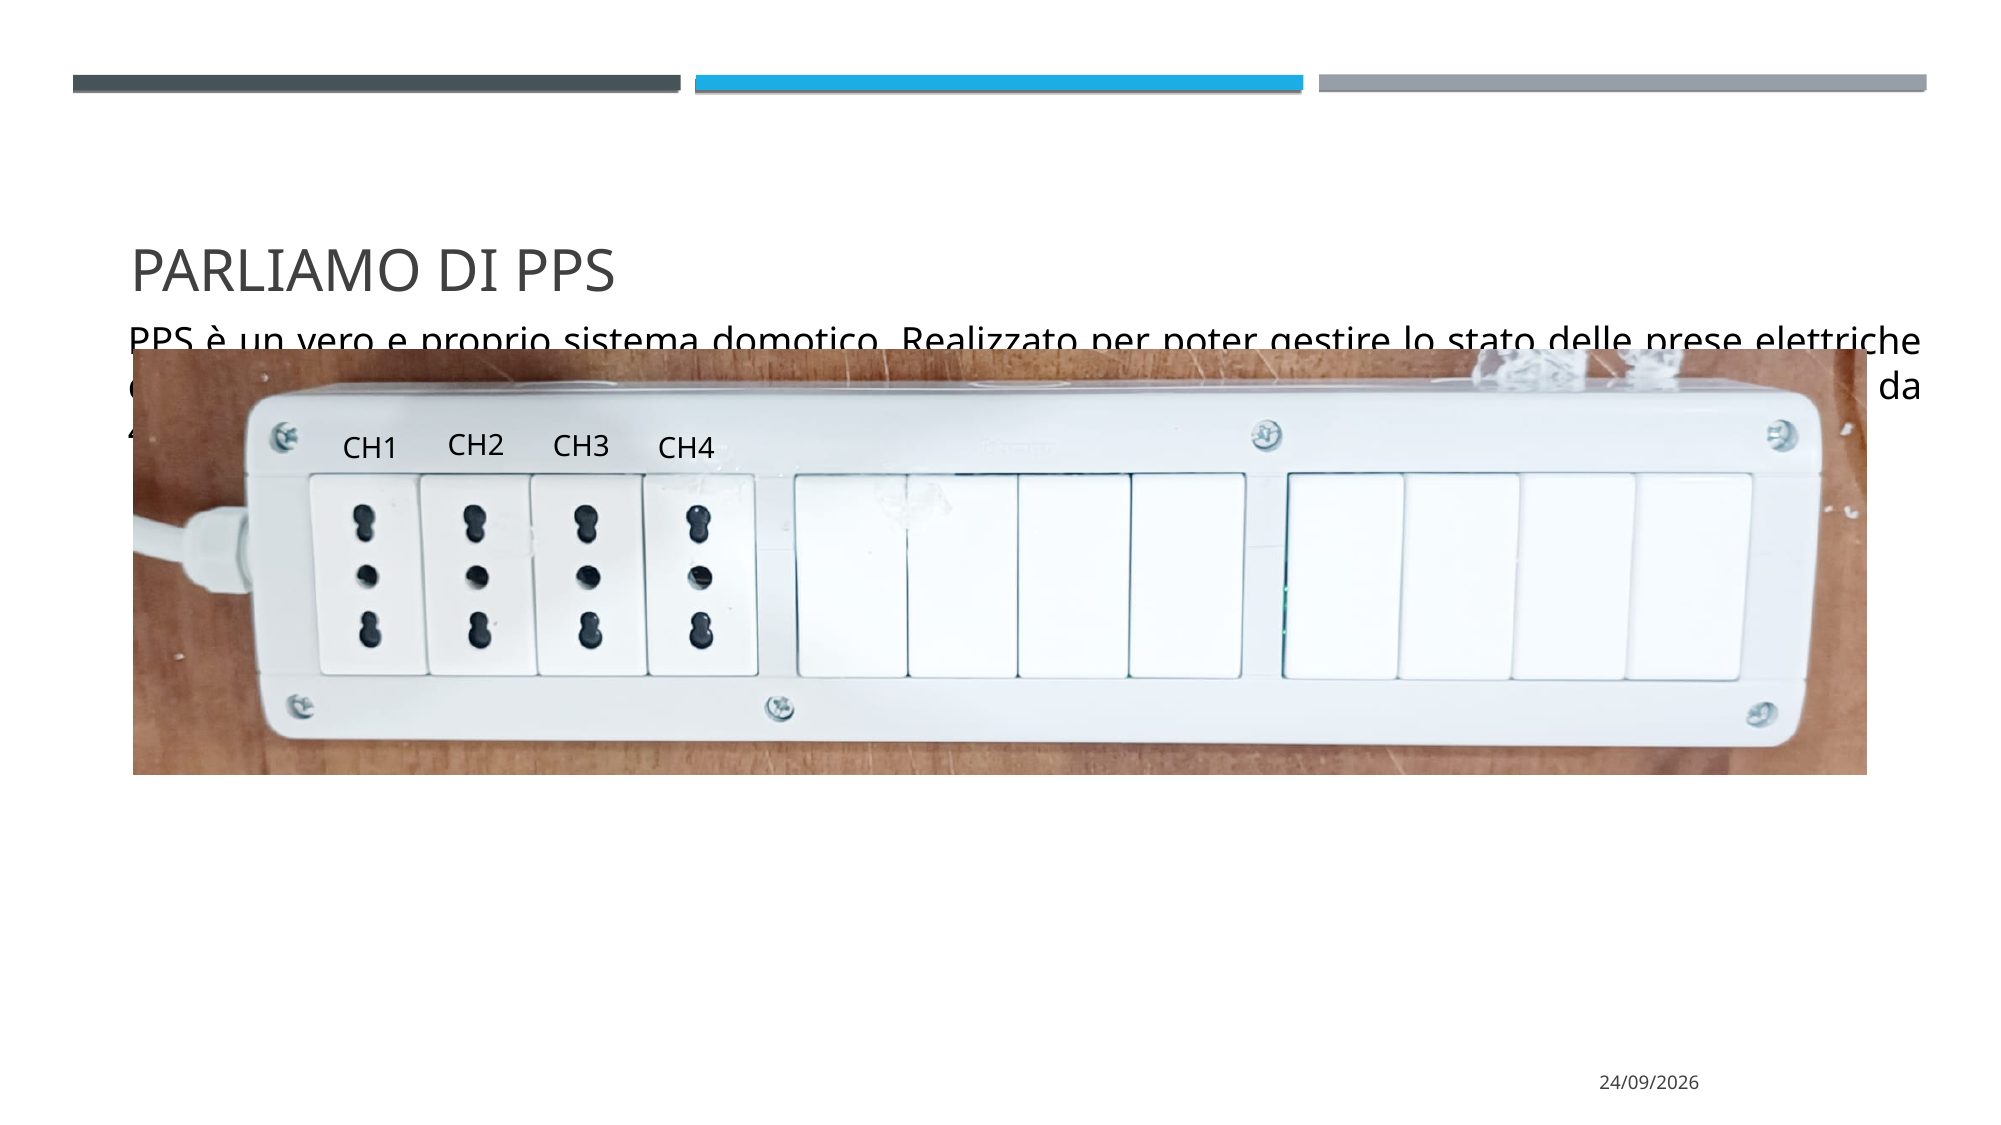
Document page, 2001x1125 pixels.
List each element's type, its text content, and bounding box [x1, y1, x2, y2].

text_box CH1 [327, 421, 422, 472]
text_box CH2 [432, 419, 527, 469]
text_box PPS è un vero e proprio sistema domotico. Realizzato per poter gestire lo stato delle prese elettriche da un dispositivo come uno smartphone o un computer. PPS è una multipresa elettrica, composta da 4 prese elettriche con controllo da remoto sullo stato di ogni presa. [113, 310, 1939, 460]
text_box CH3 [538, 419, 632, 470]
slide_number 14/01/2024 [1247, 1053, 1715, 1114]
text_box CH4 [643, 421, 737, 472]
picture [133, 349, 1867, 775]
title Parliamo di pps [115, 115, 1925, 310]
